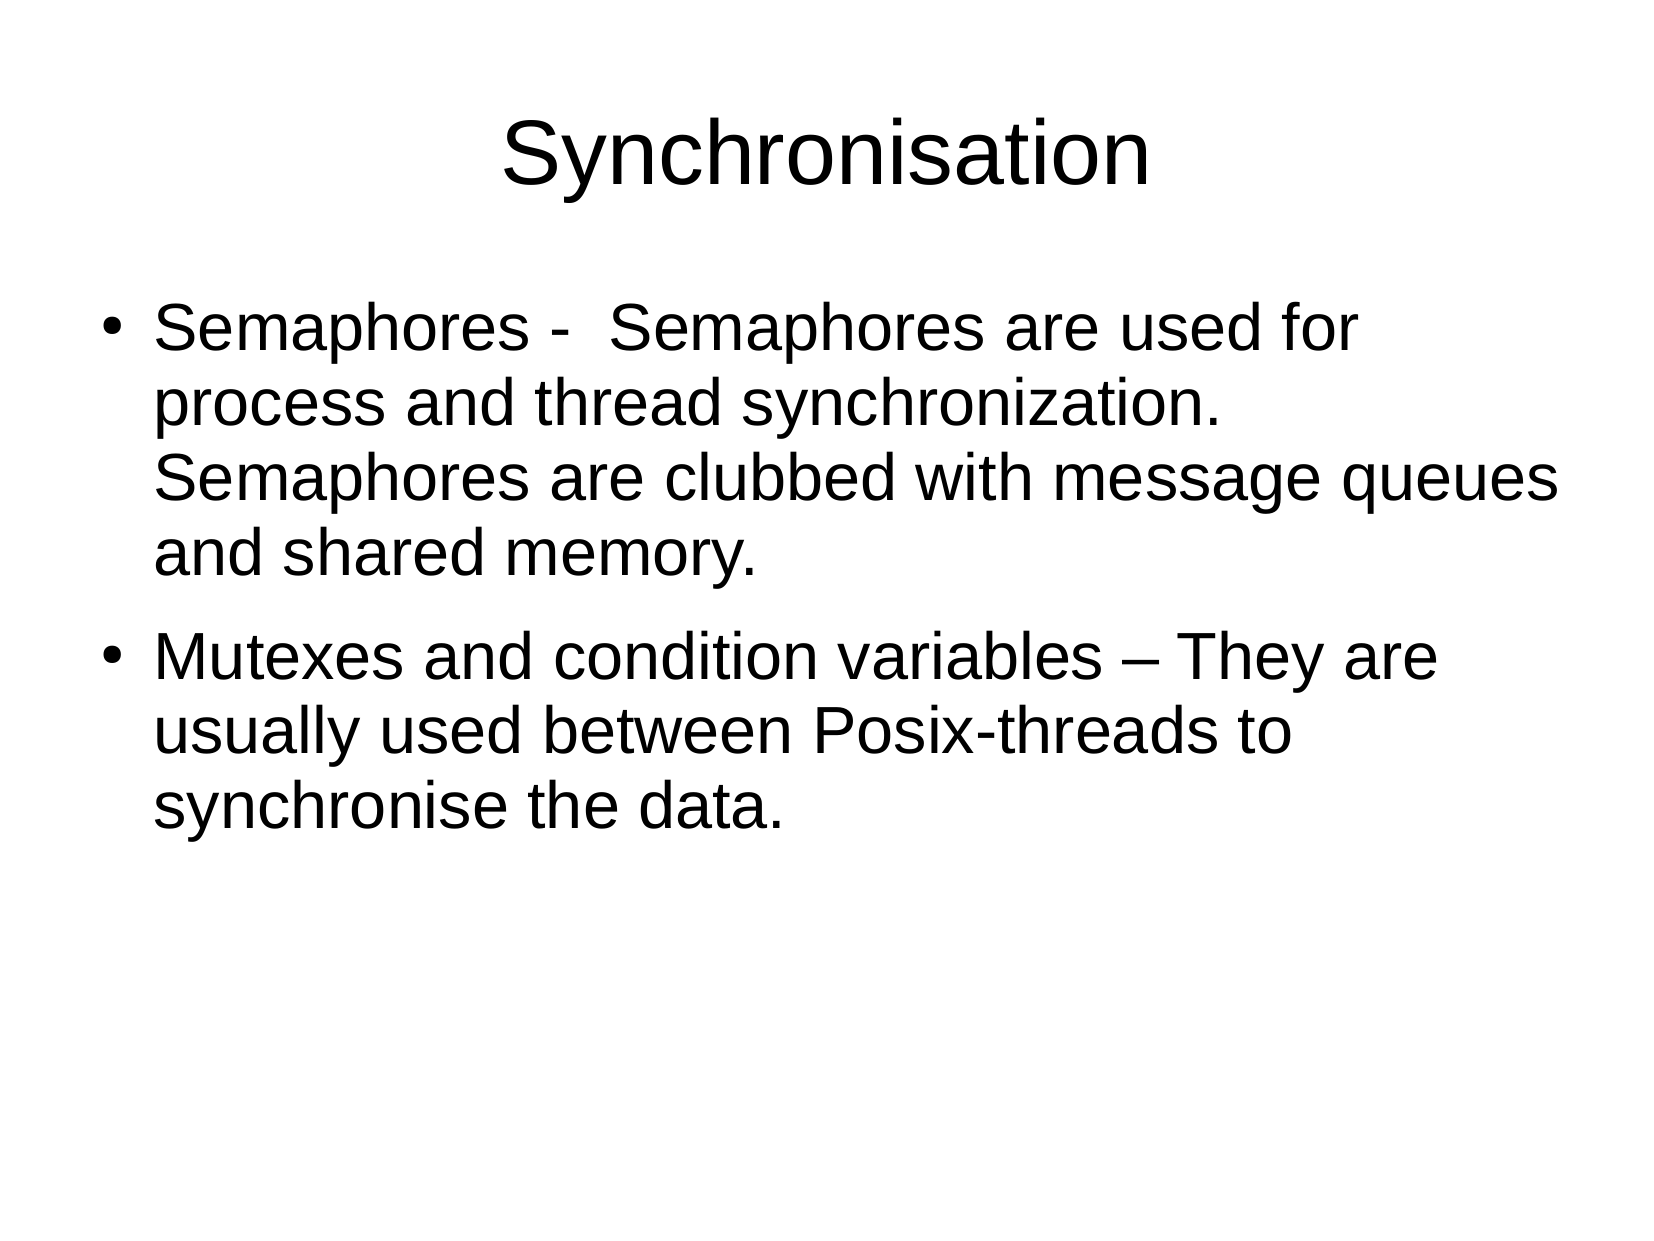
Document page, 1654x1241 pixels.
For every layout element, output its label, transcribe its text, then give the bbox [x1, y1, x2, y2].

list Semaphores - Semaphores are used for process and thread synchronization. Semaphores are clubbed with message queues and shared memory. Mutexes and condition variables – They are usually used between Posix-threads to synchronise the data. [82, 290, 1571, 1010]
title Synchronisation [82, 49, 1571, 257]
